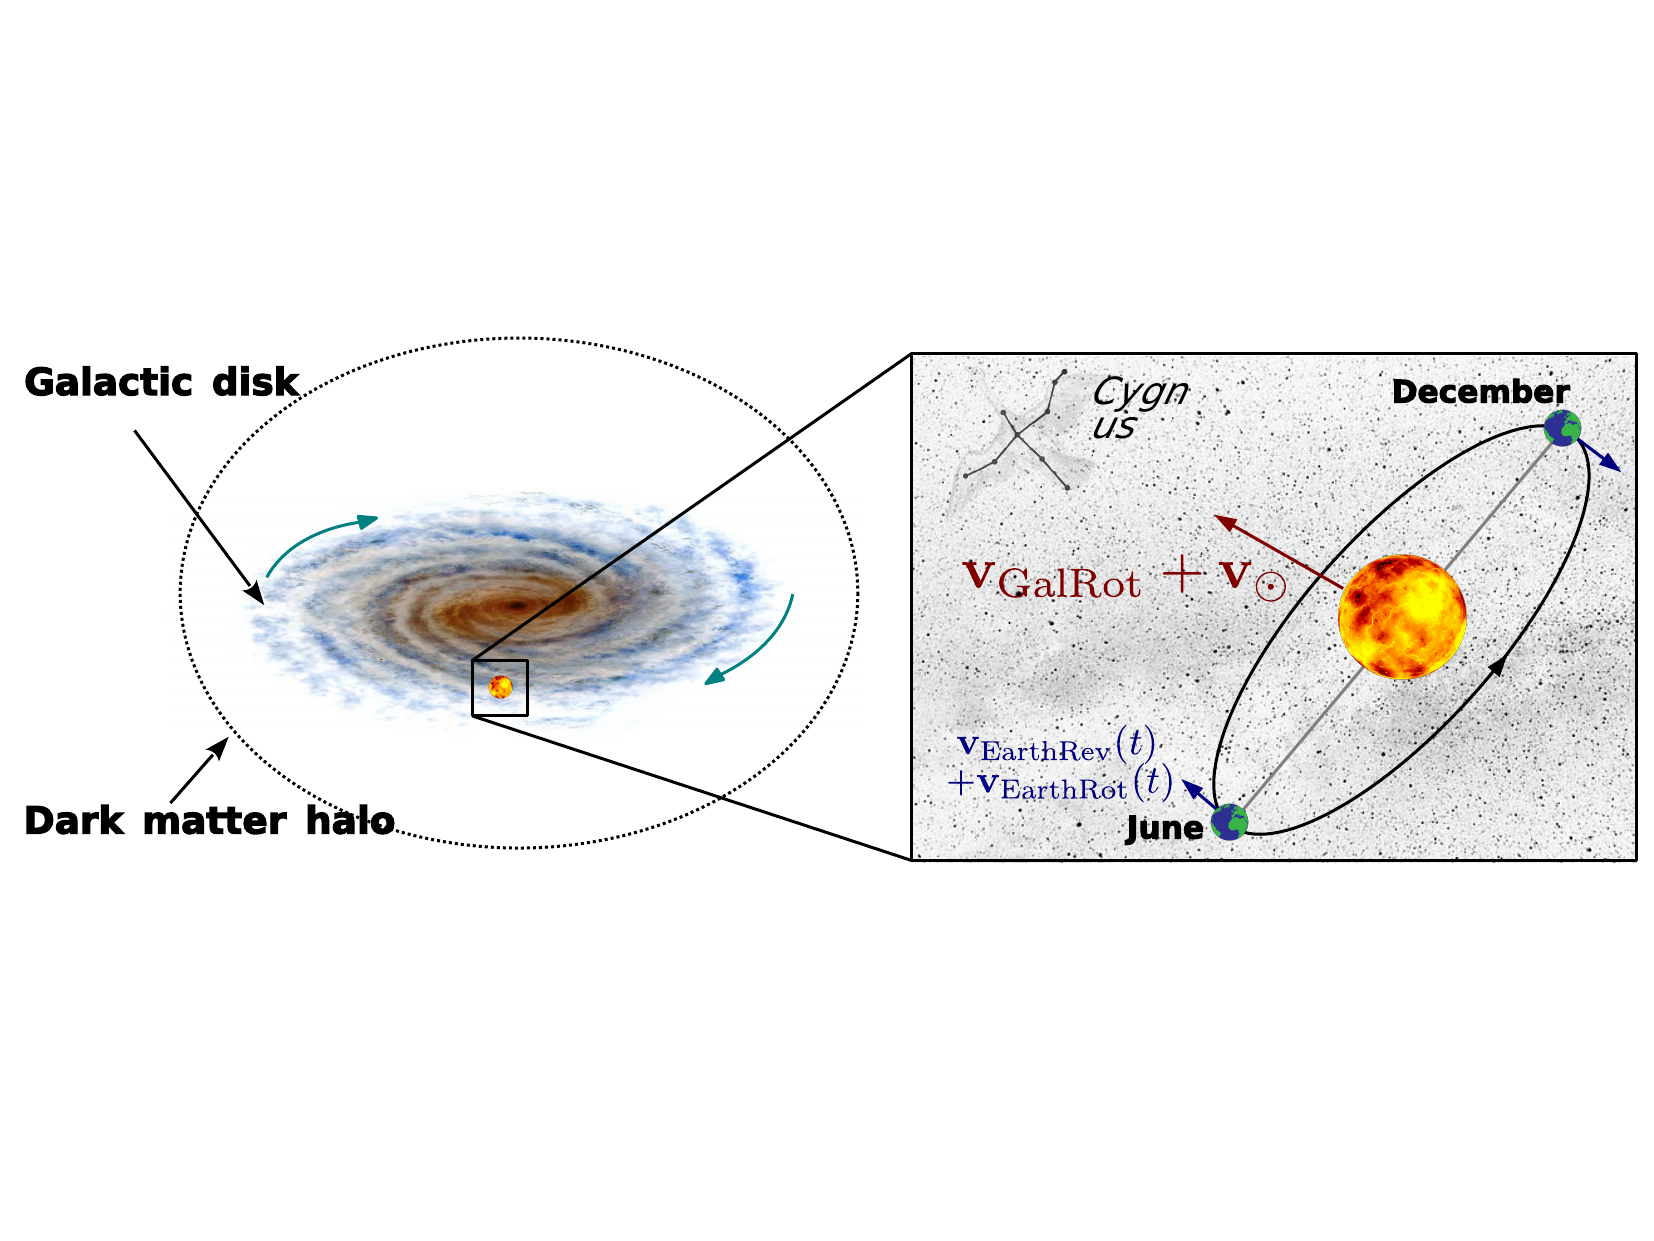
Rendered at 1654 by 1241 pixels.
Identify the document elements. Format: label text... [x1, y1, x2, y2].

text_box June [1112, 809, 1217, 864]
text_box December [1376, 373, 1565, 428]
text_box Galactic disk [9, 361, 283, 424]
text_box Cygnus [1075, 371, 1225, 430]
picture [165, 488, 715, 737]
text_box Dark matter halo [8, 800, 364, 862]
picture [1210, 803, 1249, 841]
picture [1323, 541, 1480, 698]
text_box [705, 669, 724, 684]
text_box [911, 353, 1637, 861]
picture [478, 488, 864, 737]
picture [1543, 409, 1582, 447]
text_box [472, 660, 528, 716]
text_box [358, 516, 377, 529]
